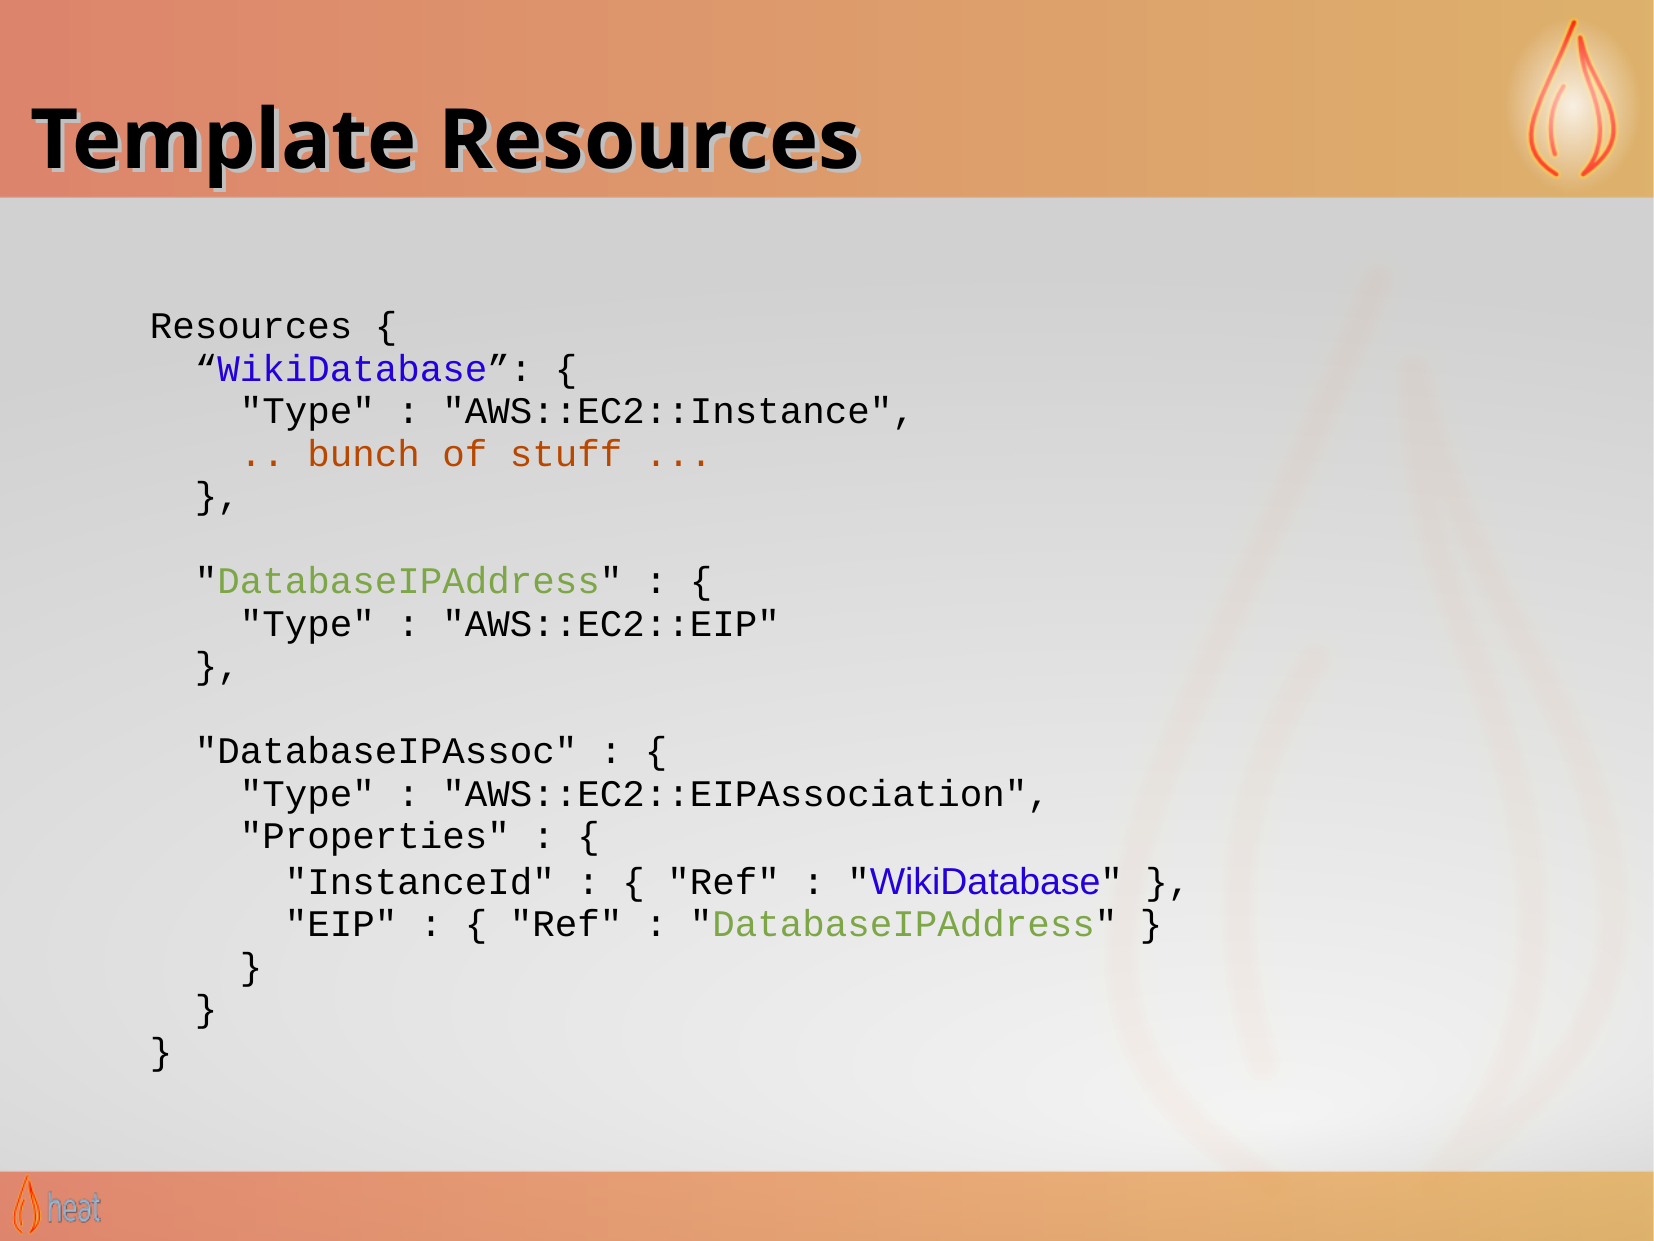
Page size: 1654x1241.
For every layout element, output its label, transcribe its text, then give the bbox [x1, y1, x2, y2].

title Template Resources [30, 23, 1606, 249]
text_box Resources { “WikiDatabase”: { "Type" : "AWS::EC2::Instance", .. bunch of stuff ... }, "DatabaseIPAddress" : { "Type" : "AWS::EC2::EIP" }, "DatabaseIPAssoc" : { "Type" : "AWS::EC2::EIPAssociation", "Properties" : { "InstanceId" : { "Ref" : "WikiDatabase" }, "EIP" : { "Ref" : "DatabaseIPAddress" } } } } [135, 300, 1396, 1083]
picture [0, 0, 1654, 1241]
